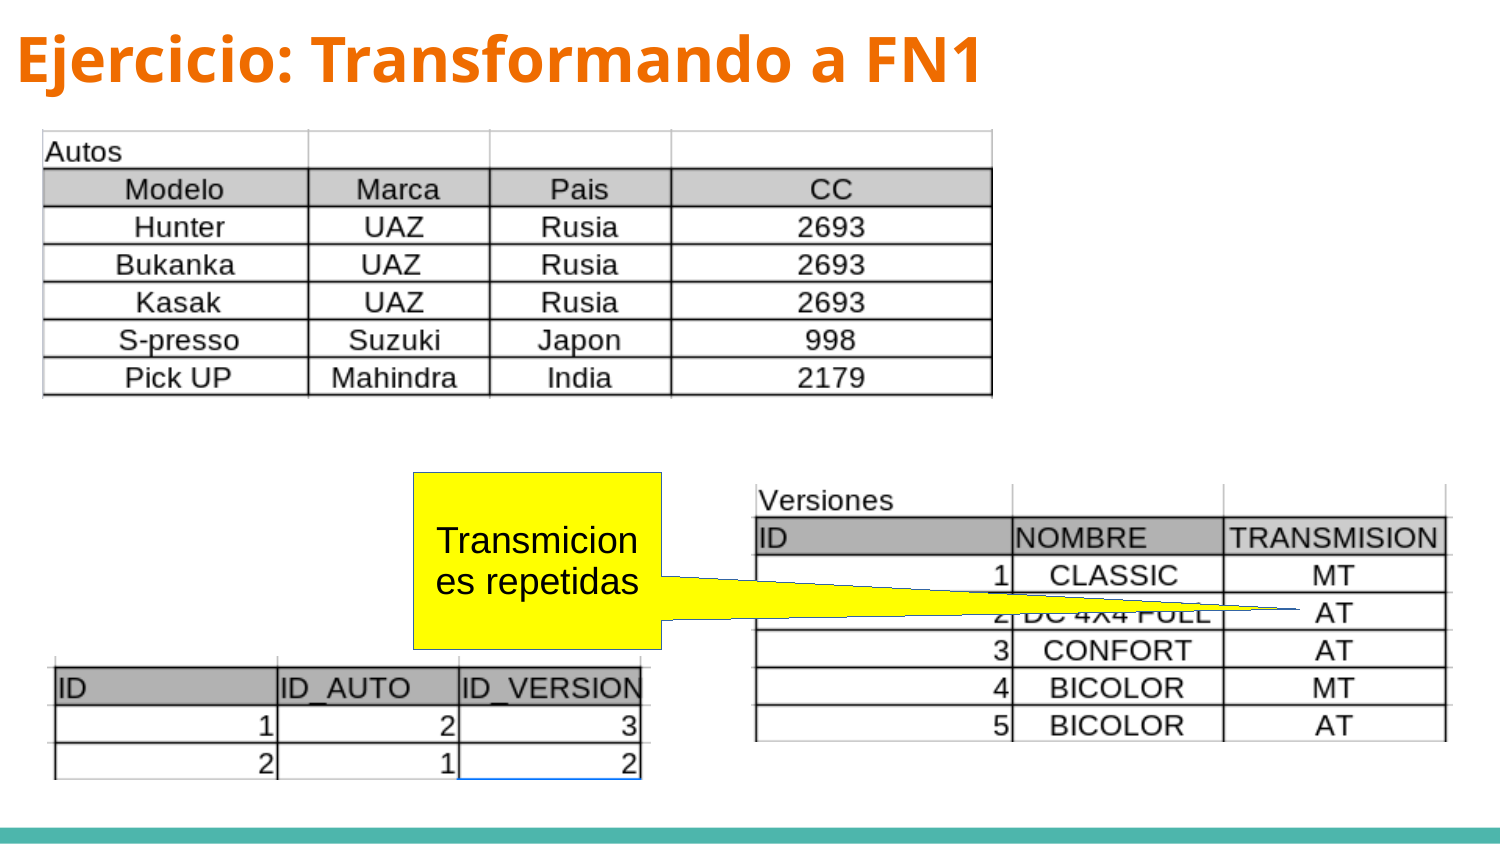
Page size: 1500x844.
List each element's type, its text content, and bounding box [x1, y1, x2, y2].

picture [42, 129, 993, 399]
picture [751, 484, 1453, 743]
picture [47, 656, 651, 780]
text_box Transmiciones repetidas [413, 472, 1300, 650]
title Ejercicio: Transformando a FN1 [0, 0, 1398, 116]
